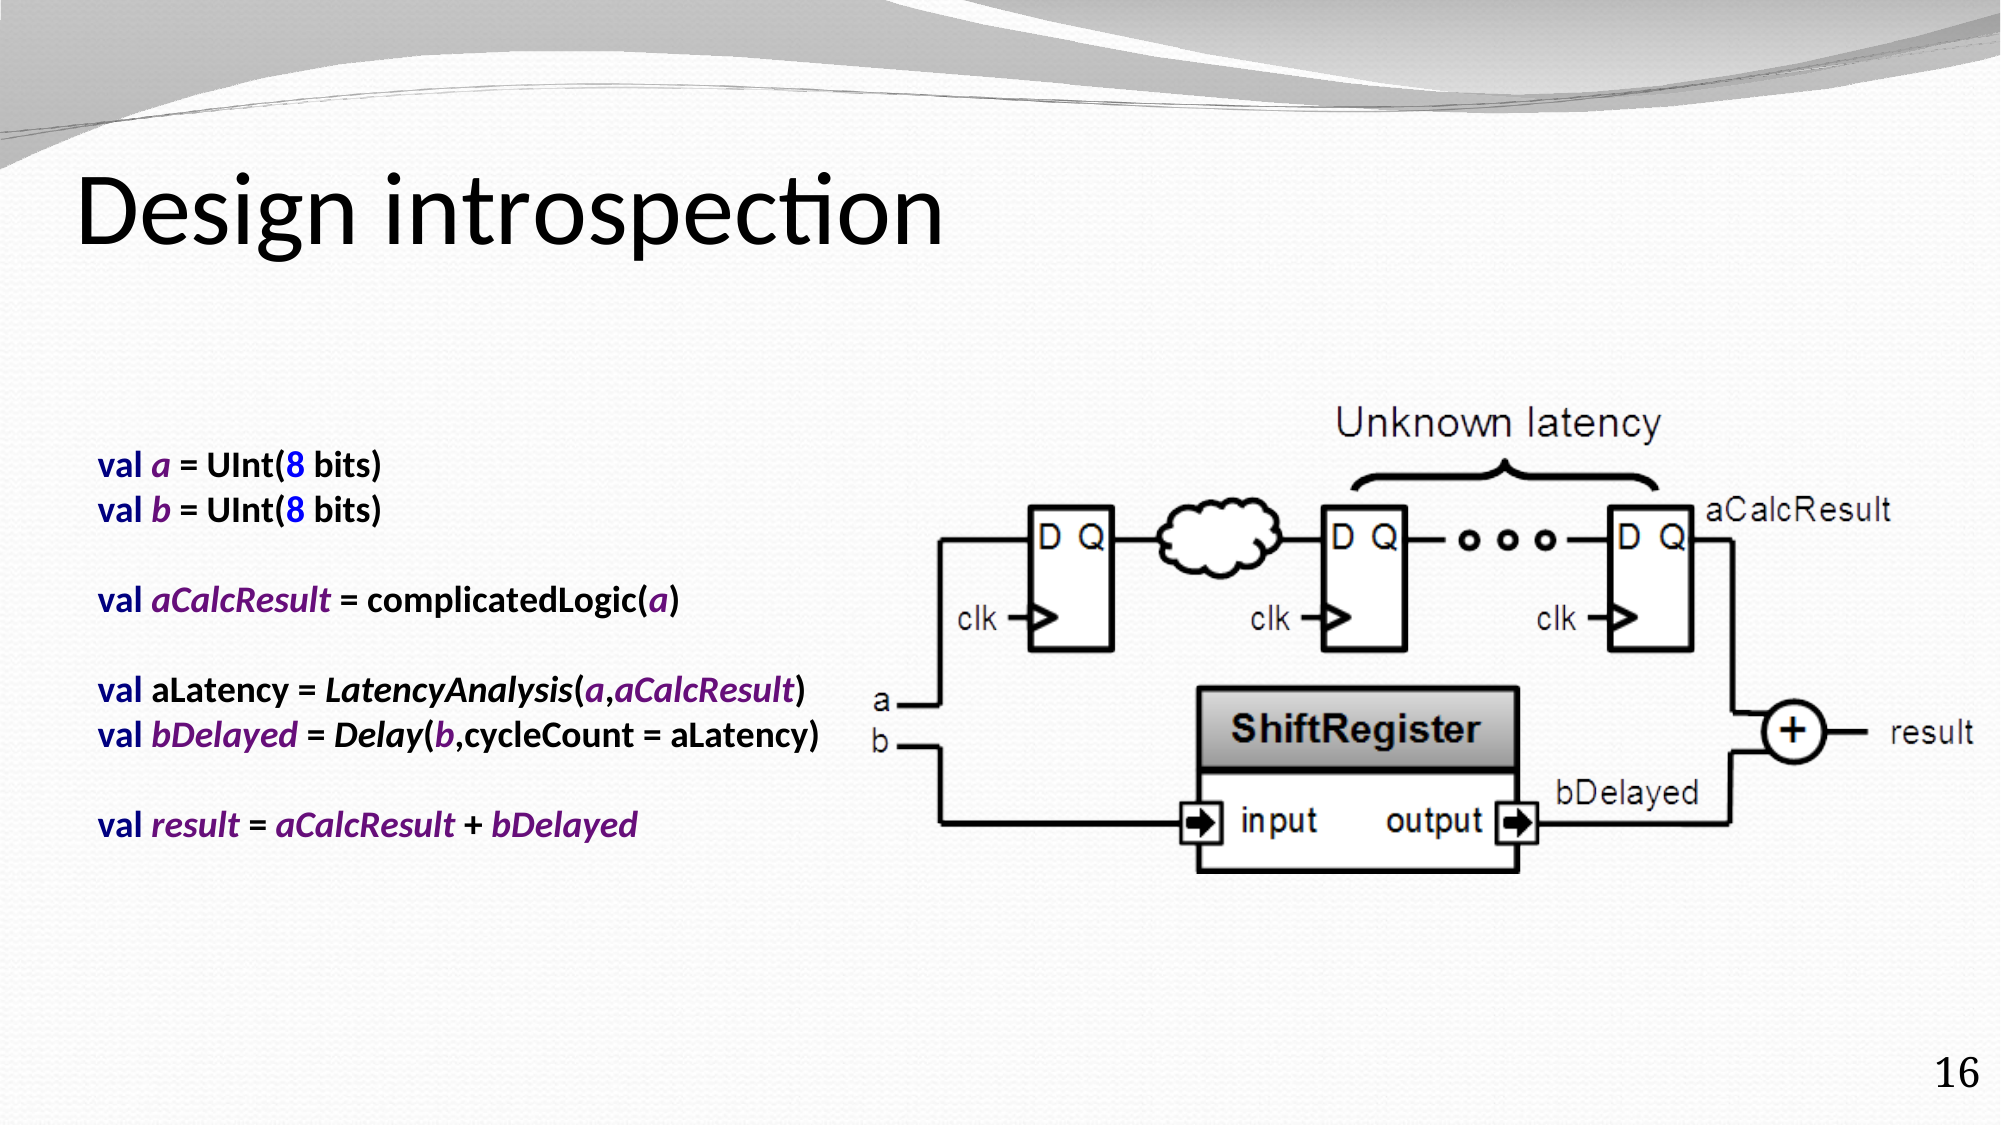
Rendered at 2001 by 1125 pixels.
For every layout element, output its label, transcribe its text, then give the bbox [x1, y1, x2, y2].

picture [0, 0, 2001, 1125]
text_box <numéro> [1813, 1042, 1981, 1103]
text_box val a = UInt(8 bits) val b = UInt(8 bits) val aCalcResult = complicatedLogic(a) val aLatency = LatencyAnalysis(a,aCalcResult) val bDelayed = Delay(b,cycleCount = aLatency) val result = aCalcResult + bDelayed [82, 432, 836, 898]
title Design introspection [75, 78, 1471, 266]
